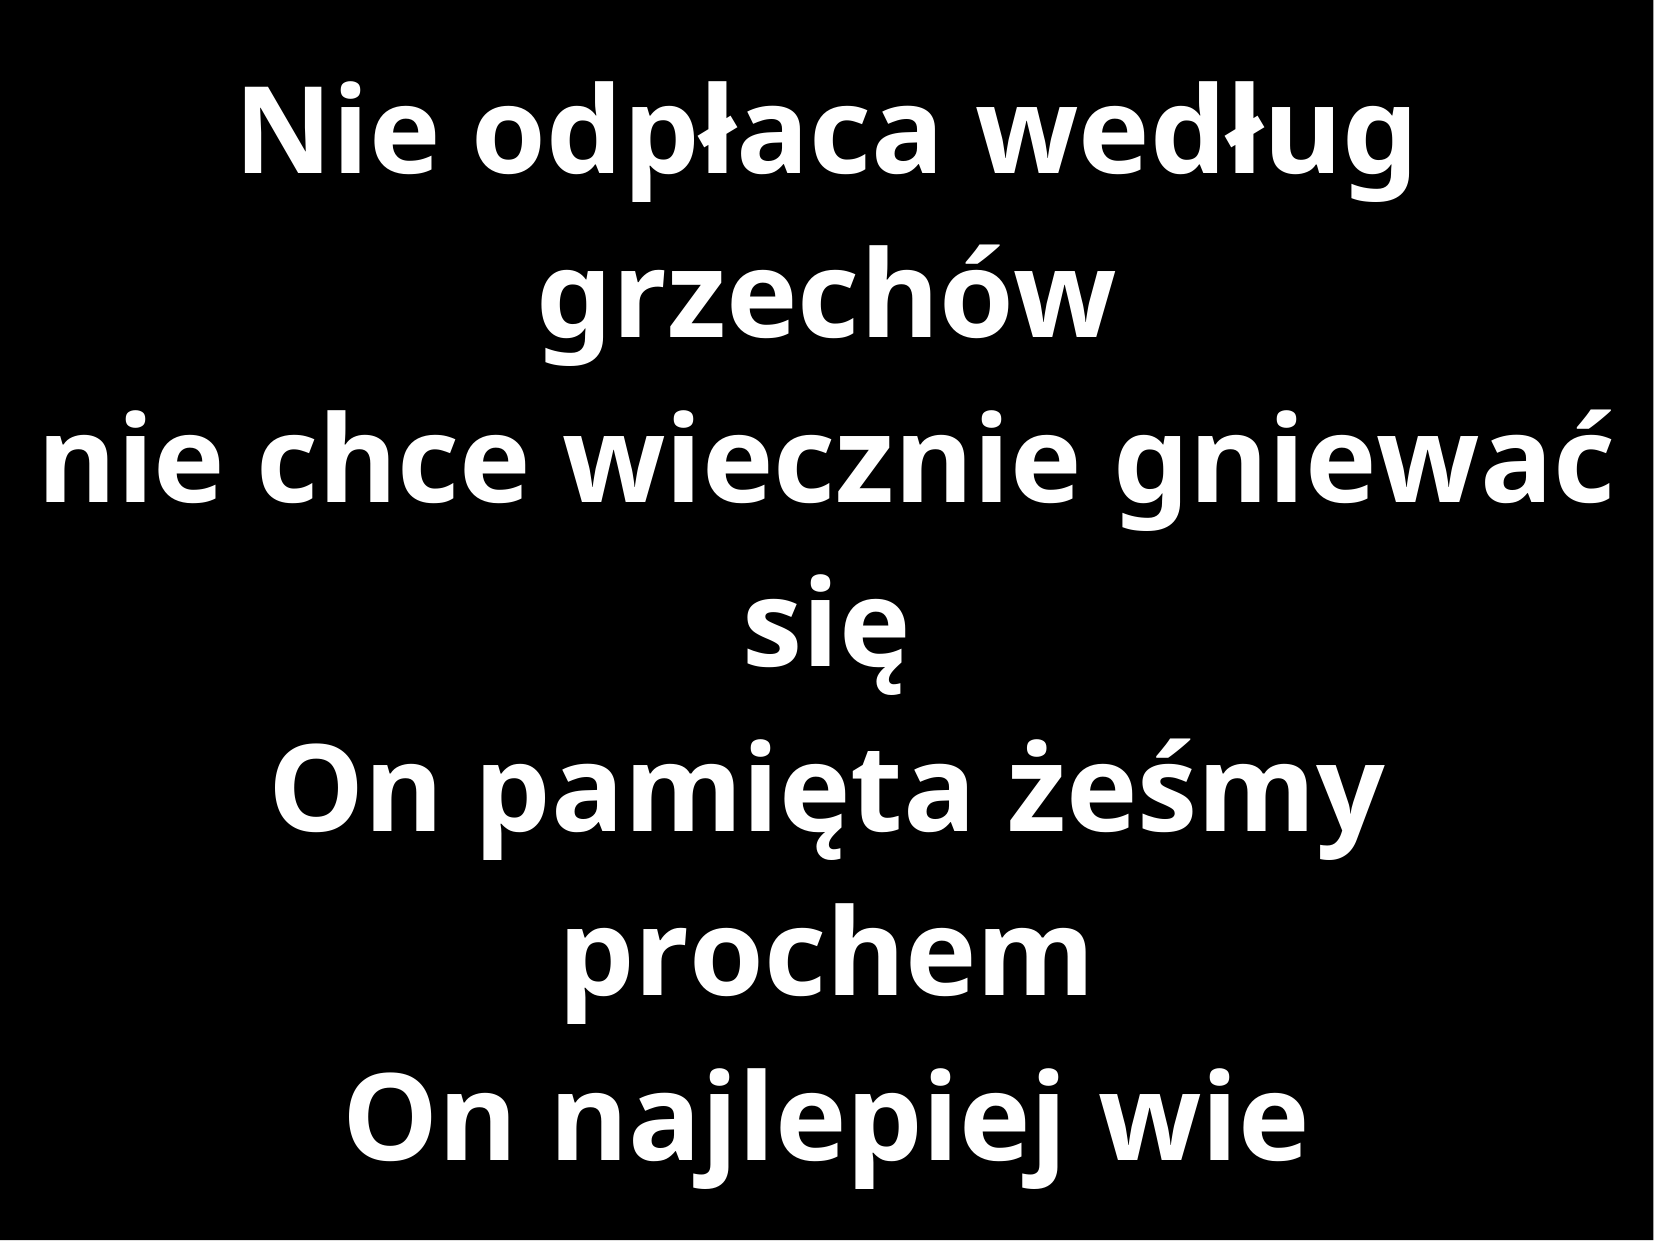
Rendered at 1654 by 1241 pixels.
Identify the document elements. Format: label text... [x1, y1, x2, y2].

title Nie odpłaca według grzechów nie chce wiecznie gniewać się On pamięta żeśmy prochem On najlepiej wie [0, 0, 1654, 1241]
